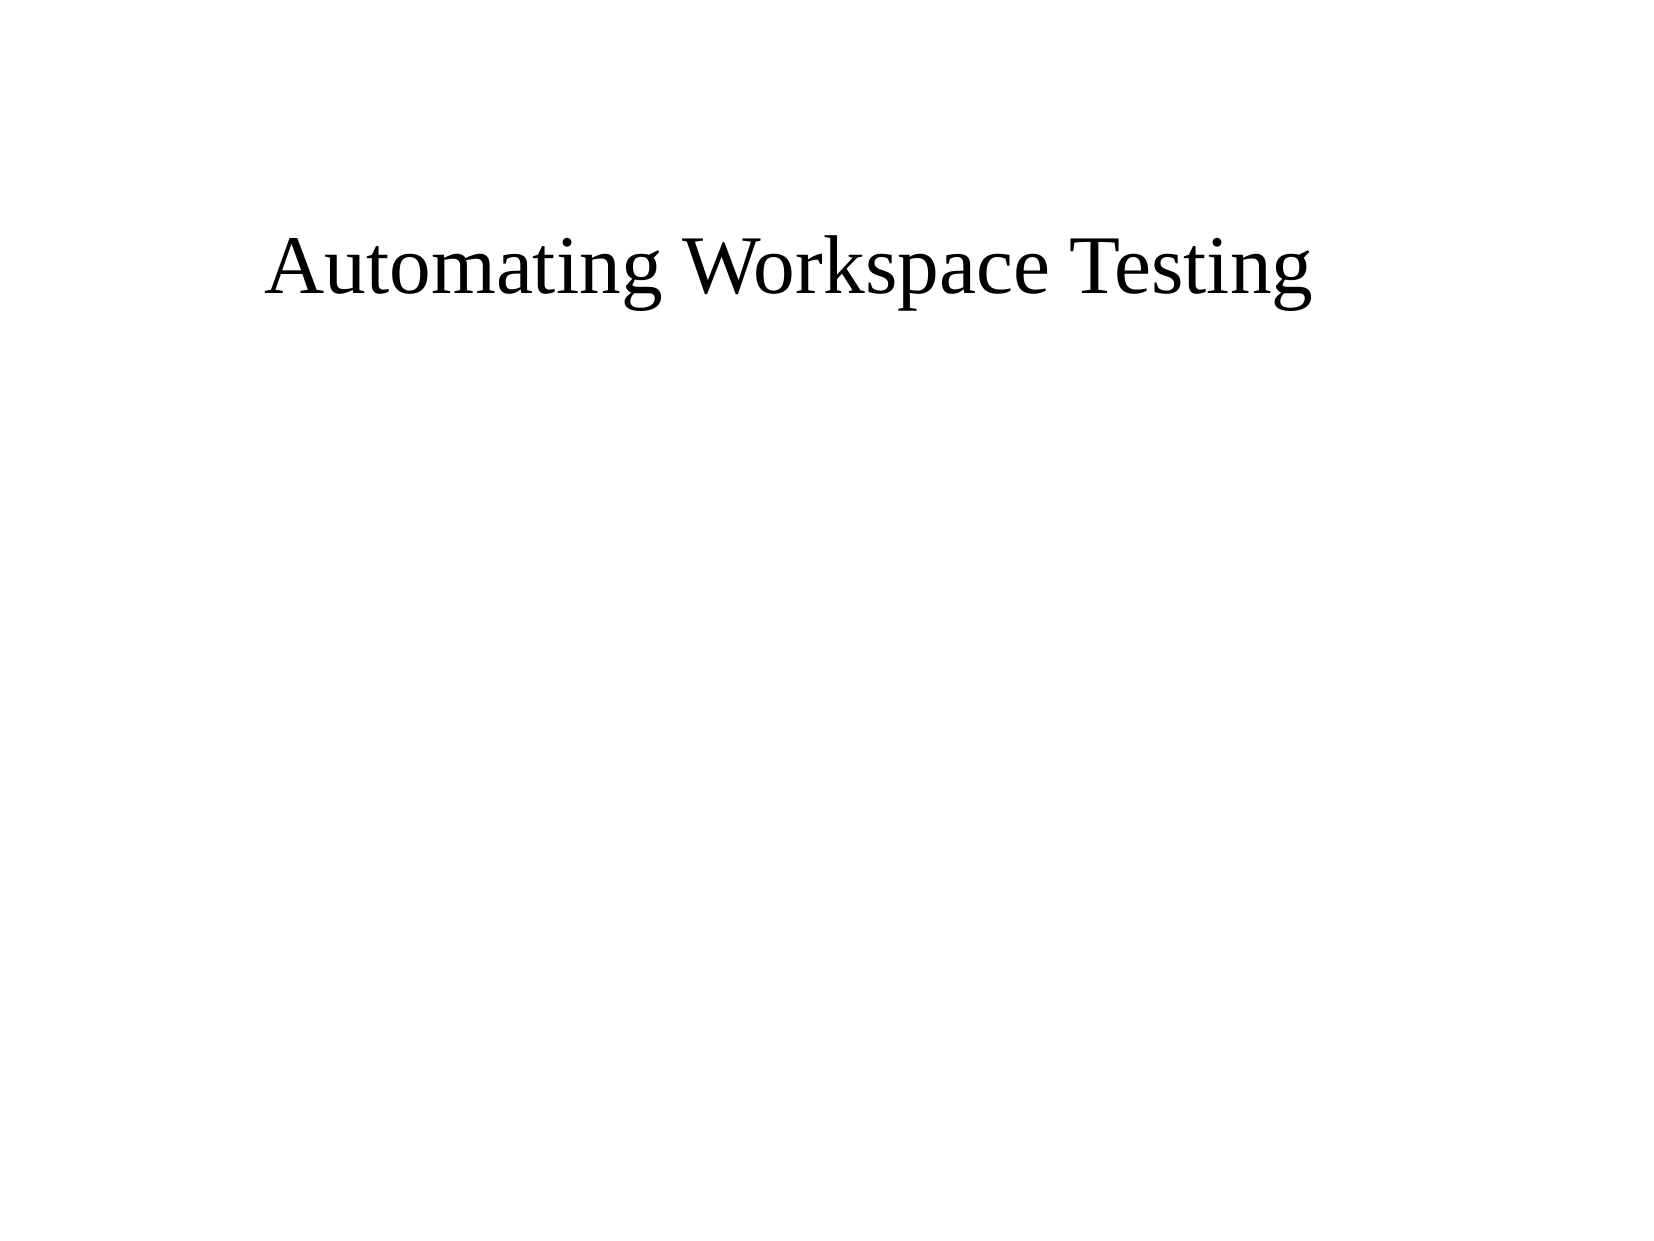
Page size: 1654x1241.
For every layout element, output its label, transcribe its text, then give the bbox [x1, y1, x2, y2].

text_box Automating Workspace Testing [249, 212, 1329, 320]
